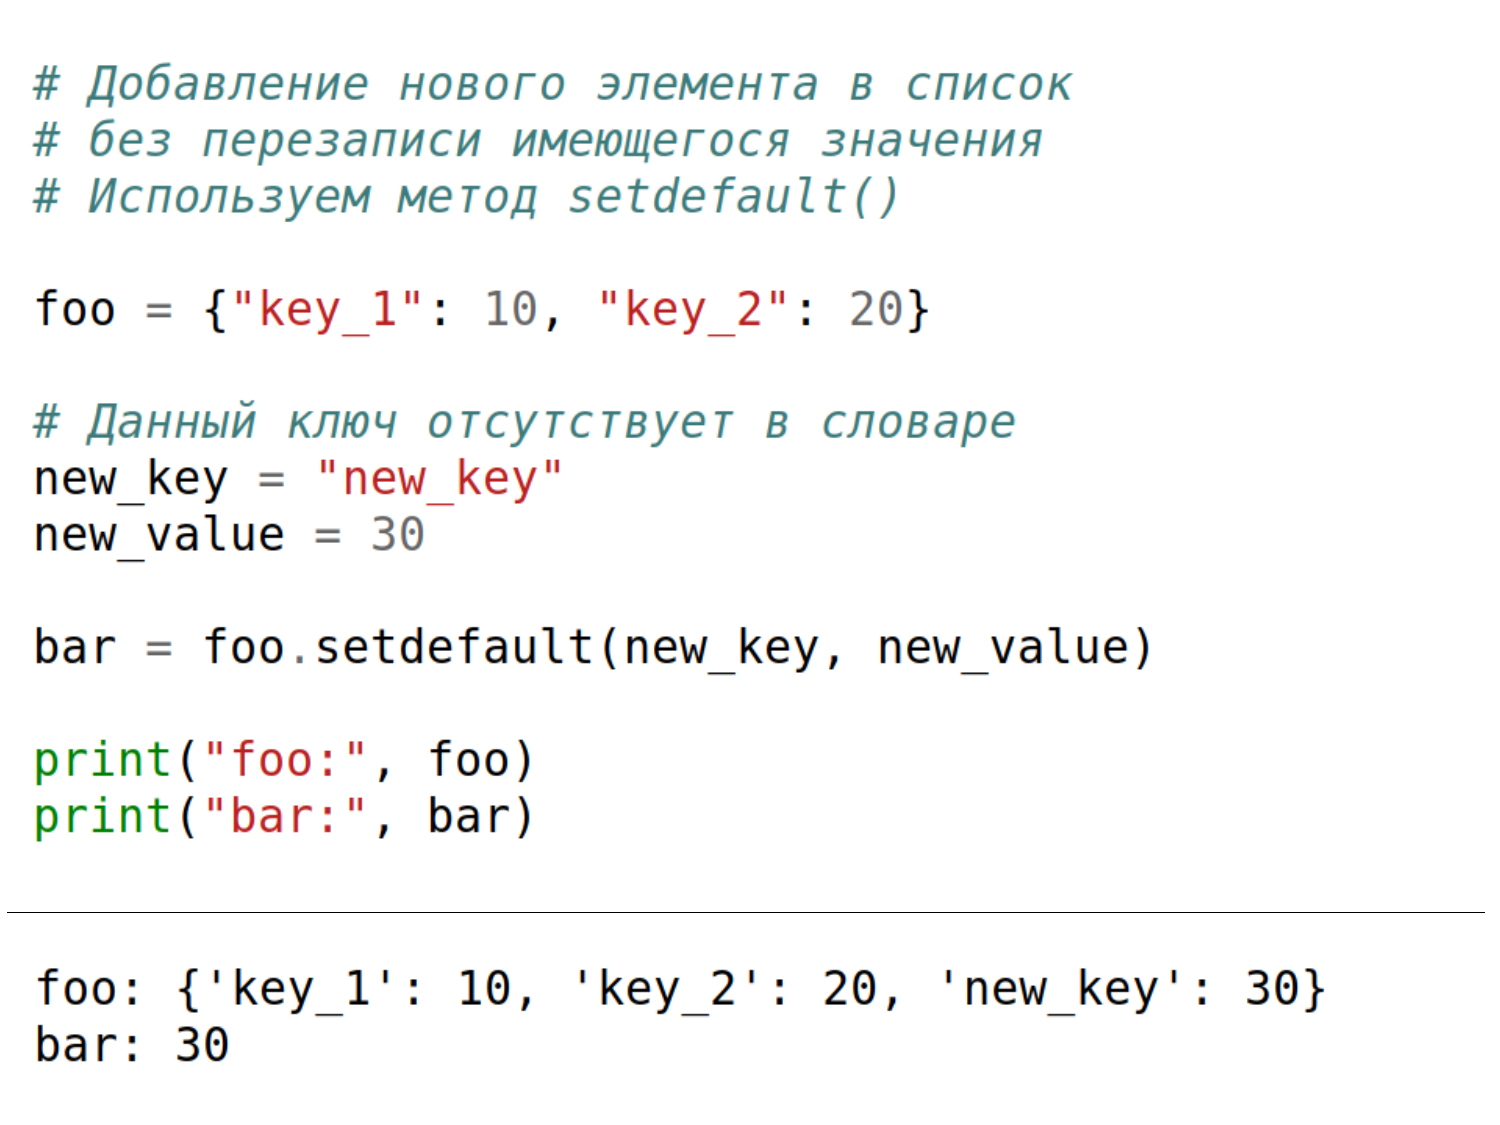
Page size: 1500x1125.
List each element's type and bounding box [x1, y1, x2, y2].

picture [20, 50, 1164, 859]
picture [18, 953, 1332, 1074]
